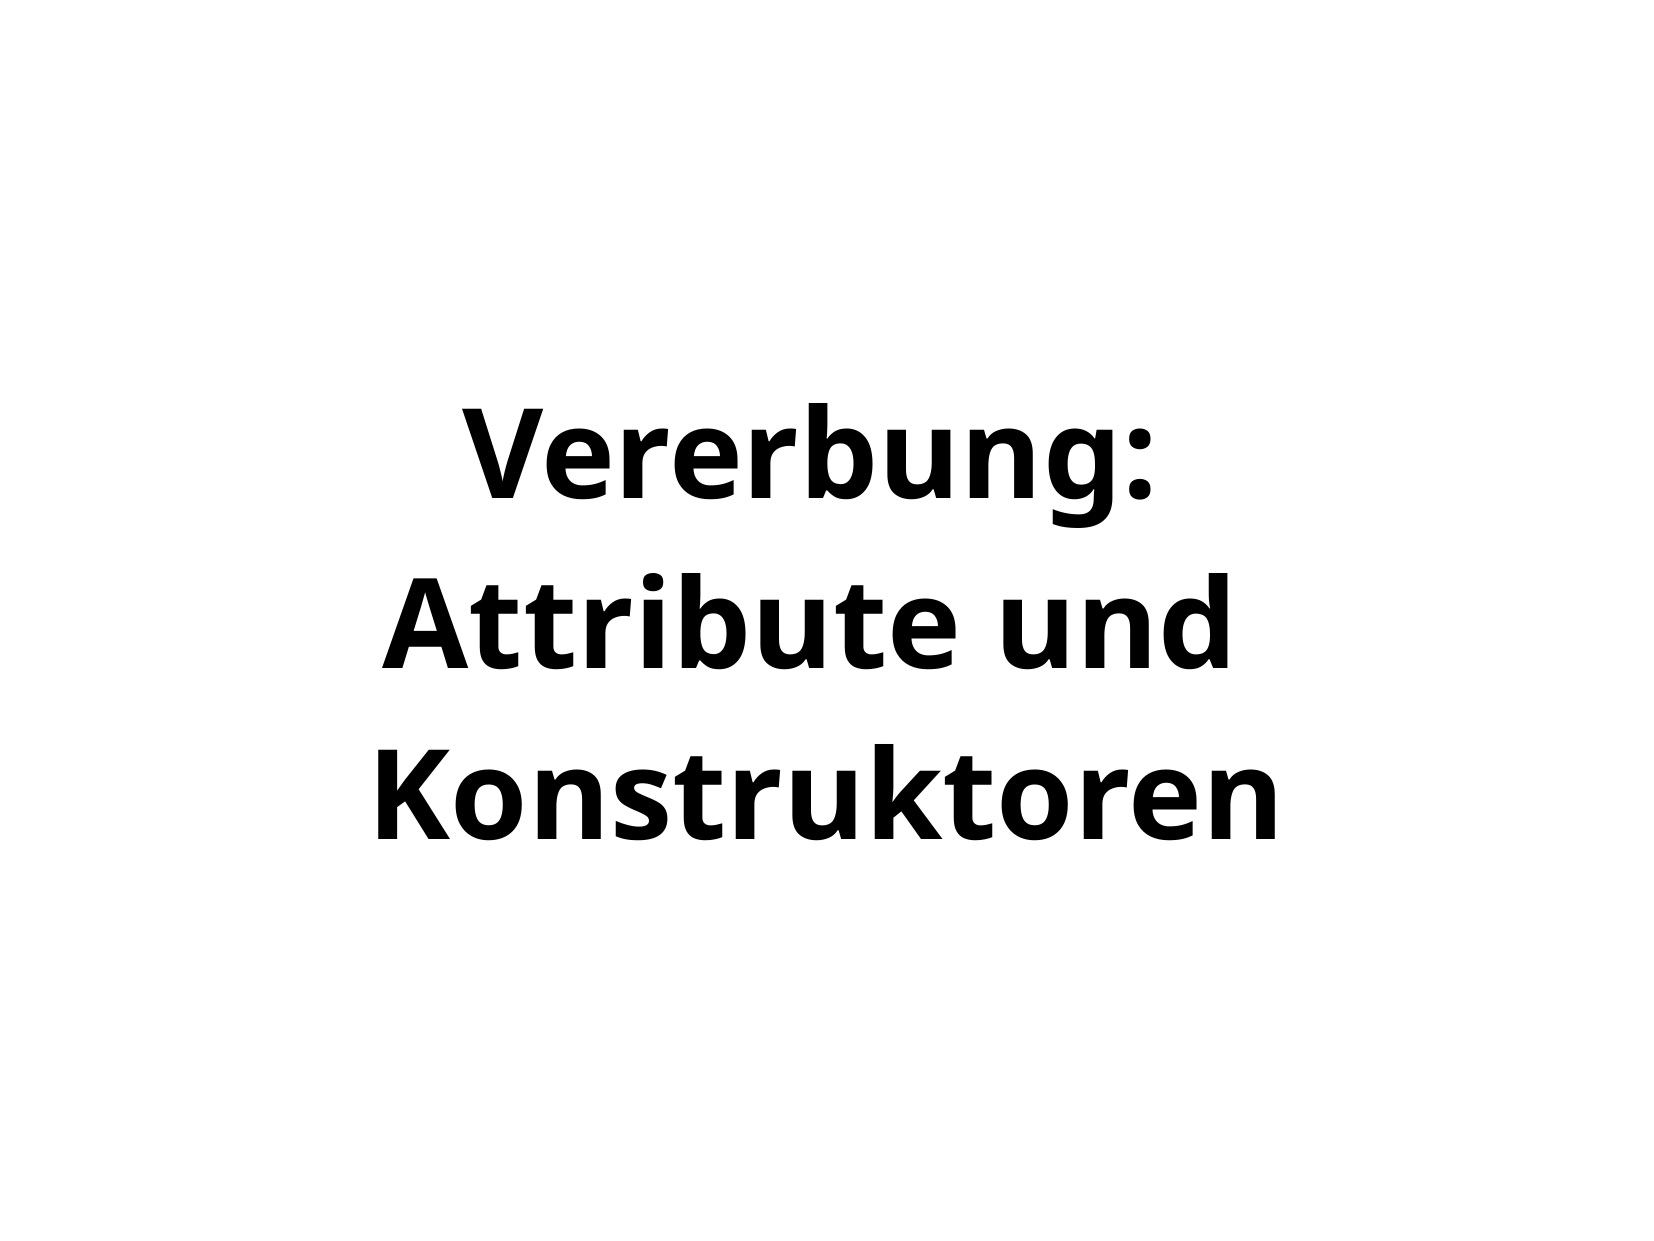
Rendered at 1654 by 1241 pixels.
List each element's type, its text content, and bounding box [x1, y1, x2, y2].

subtitle Vererbung: Attribute und Konstruktoren [23, 35, 1630, 1205]
